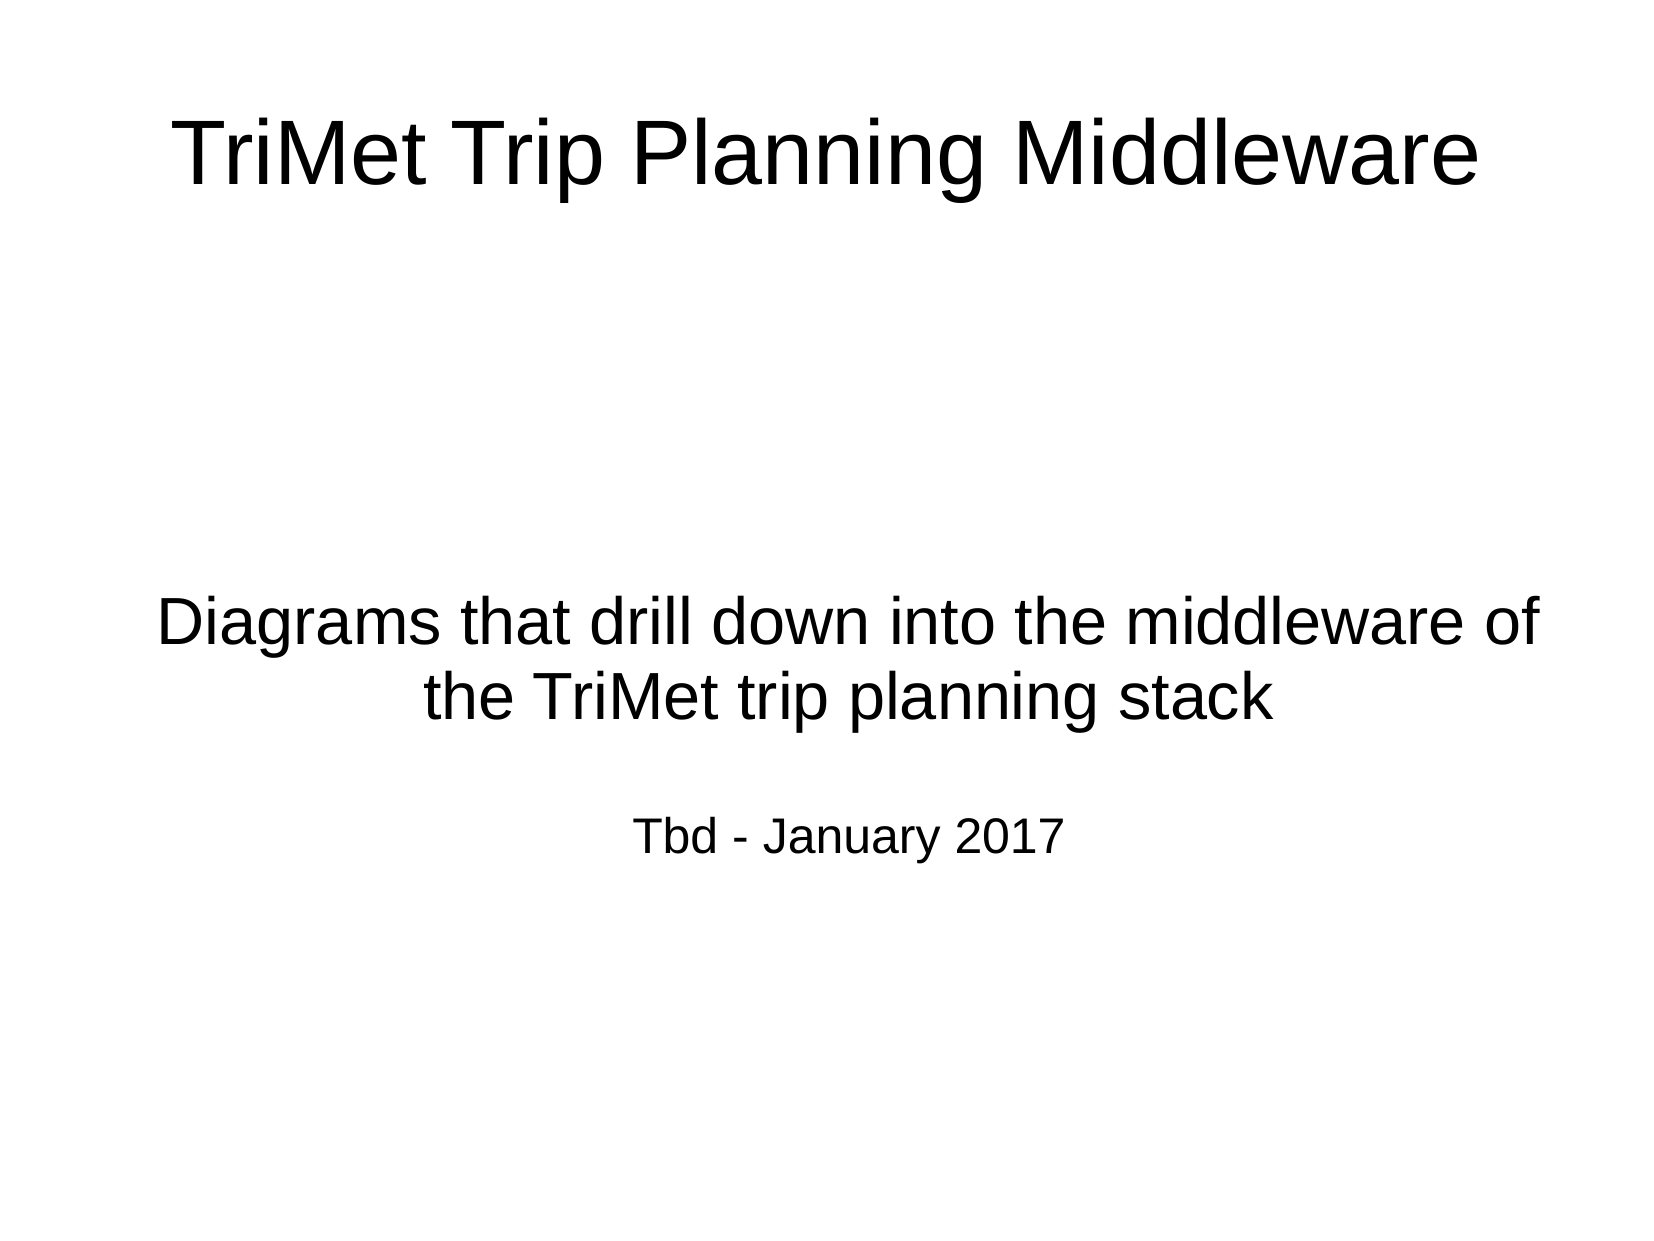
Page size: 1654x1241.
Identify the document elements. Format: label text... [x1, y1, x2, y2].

subtitle Diagrams that drill down into the middleware of the TriMet trip planning stack Tbd - January 2017 [105, 315, 1594, 1134]
title TriMet Trip Planning Middleware [82, 49, 1571, 257]
